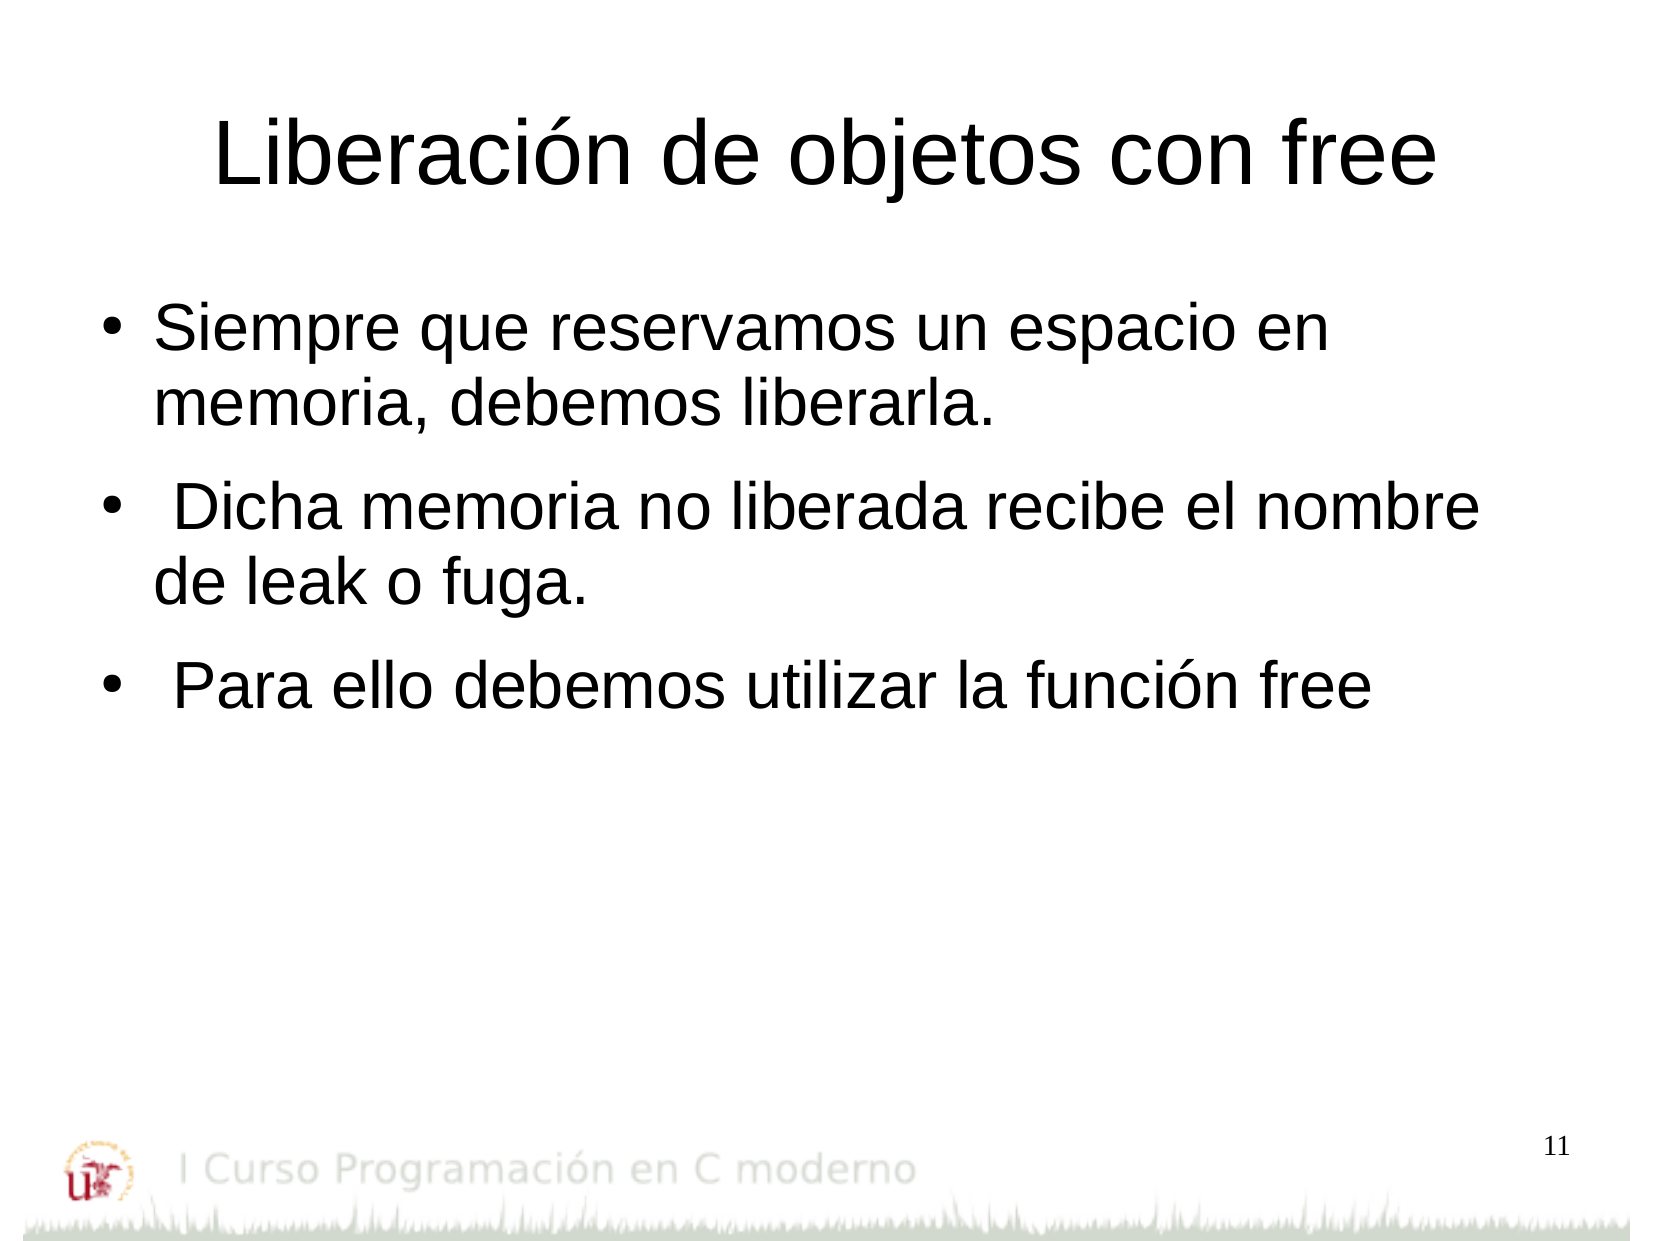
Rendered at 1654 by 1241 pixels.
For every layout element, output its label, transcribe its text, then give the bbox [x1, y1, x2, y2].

title Liberación de objetos con free [82, 49, 1571, 257]
list Siempre que reservamos un espacio en memoria, debemos liberarla. Dicha memoria no liberada recibe el nombre de leak o fuga. Para ello debemos utilizar la función free [82, 290, 1538, 1010]
picture [23, 1136, 1630, 1241]
